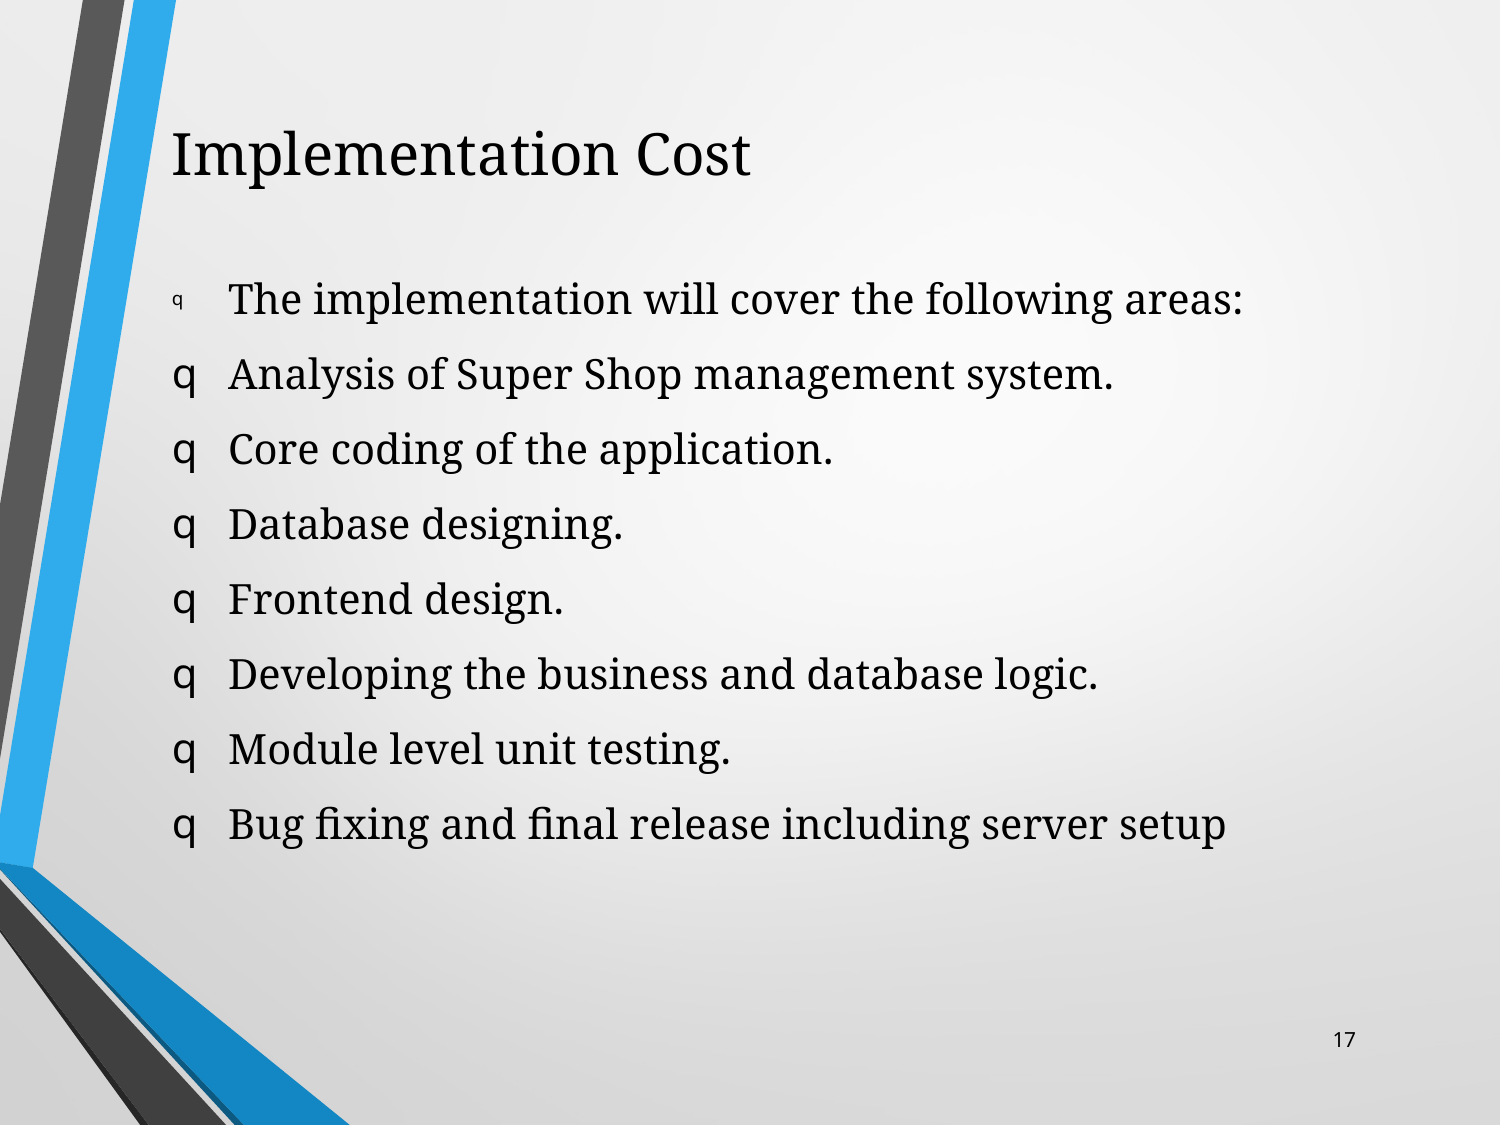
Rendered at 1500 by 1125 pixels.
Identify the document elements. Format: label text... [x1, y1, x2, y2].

text_box [1317, 985, 1458, 1096]
text_box The implementation will cover the following areas: Analysis of Super Shop management system. Core coding of the application. Database designing. Frontend design. Developing the business and database logic. Module level unit testing. Bug fixing and final release including server setup [156, 265, 1480, 862]
text_box Implementation Cost [156, 91, 1413, 214]
